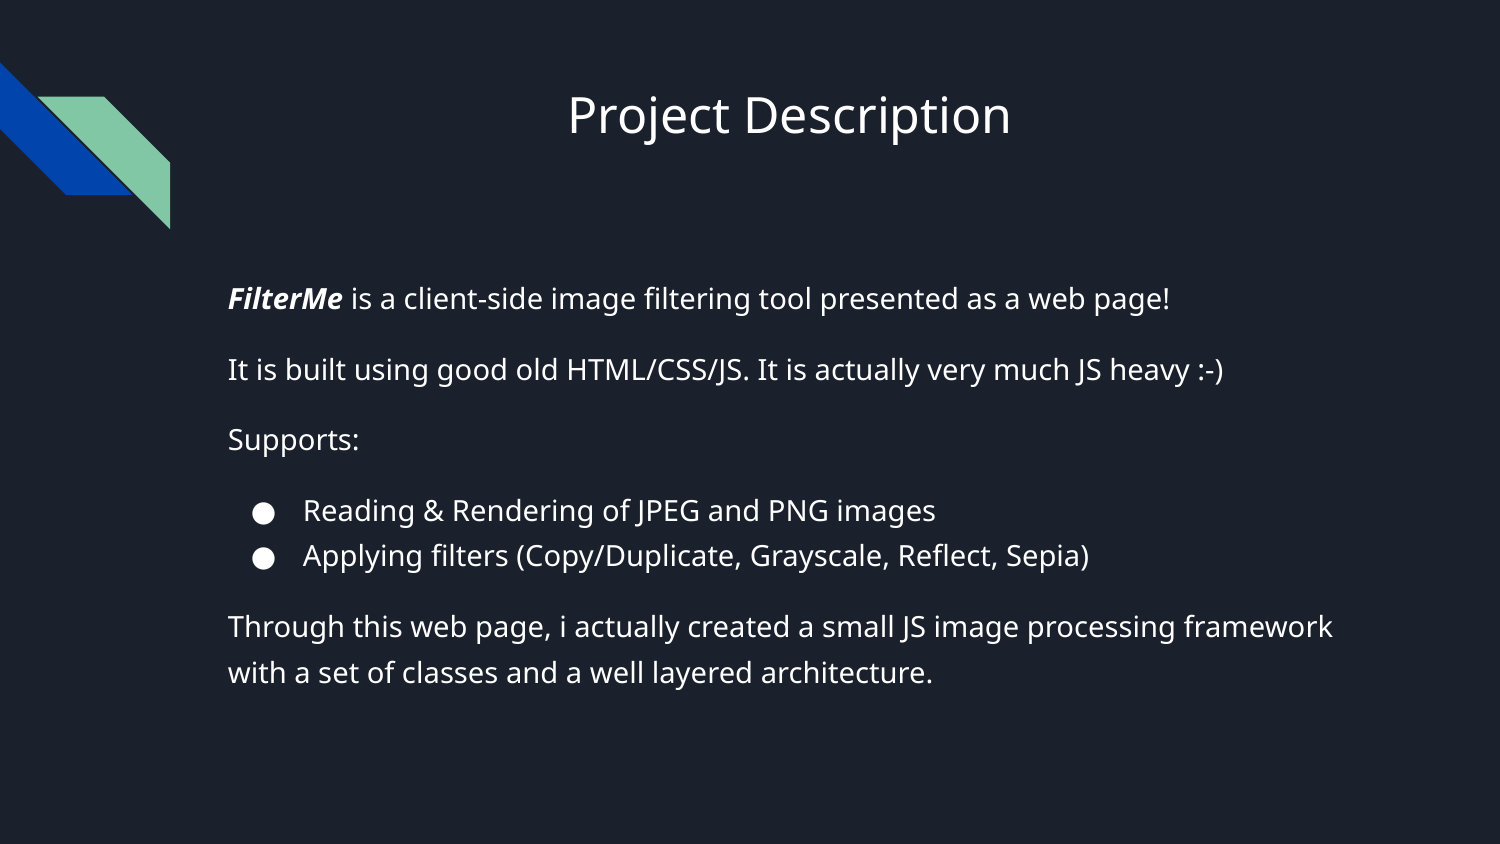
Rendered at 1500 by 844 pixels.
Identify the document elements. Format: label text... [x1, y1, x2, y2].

list FilterMe is a client-side image filtering tool presented as a web page! It is built using good old HTML/CSS/JS. It is actually very much JS heavy :-) Supports: Reading & Rendering of JPEG and PNG images Applying filters (Copy/Duplicate, Grayscale, Reflect, Sepia) Through this web page, i actually created a small JS image processing framework with a set of classes and a well layered architecture. [212, 257, 1368, 735]
title Project Description [212, 64, 1368, 215]
